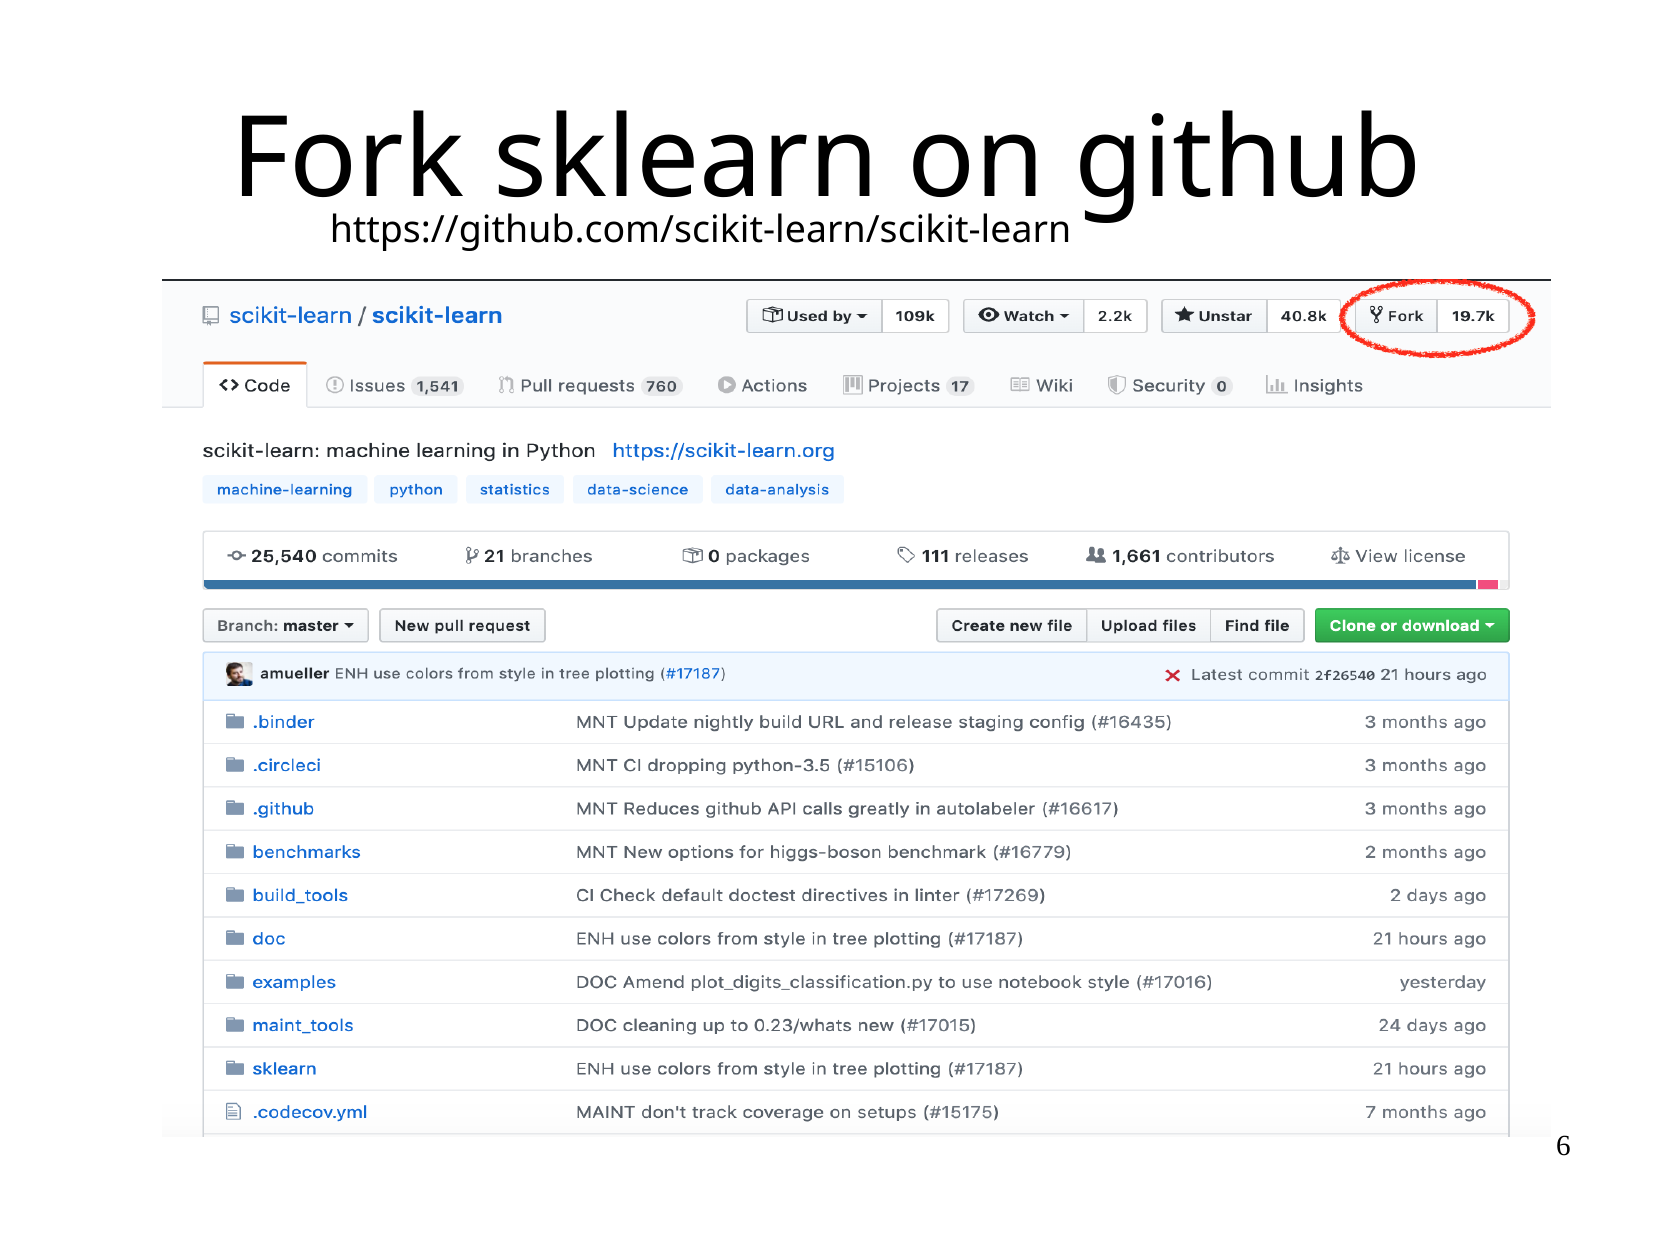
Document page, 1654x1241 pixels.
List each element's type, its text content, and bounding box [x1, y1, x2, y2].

text_box https://github.com/scikit-learn/scikit-learn [315, 195, 1396, 261]
picture [162, 279, 1551, 1137]
title Fork sklearn on github [82, 49, 1571, 257]
